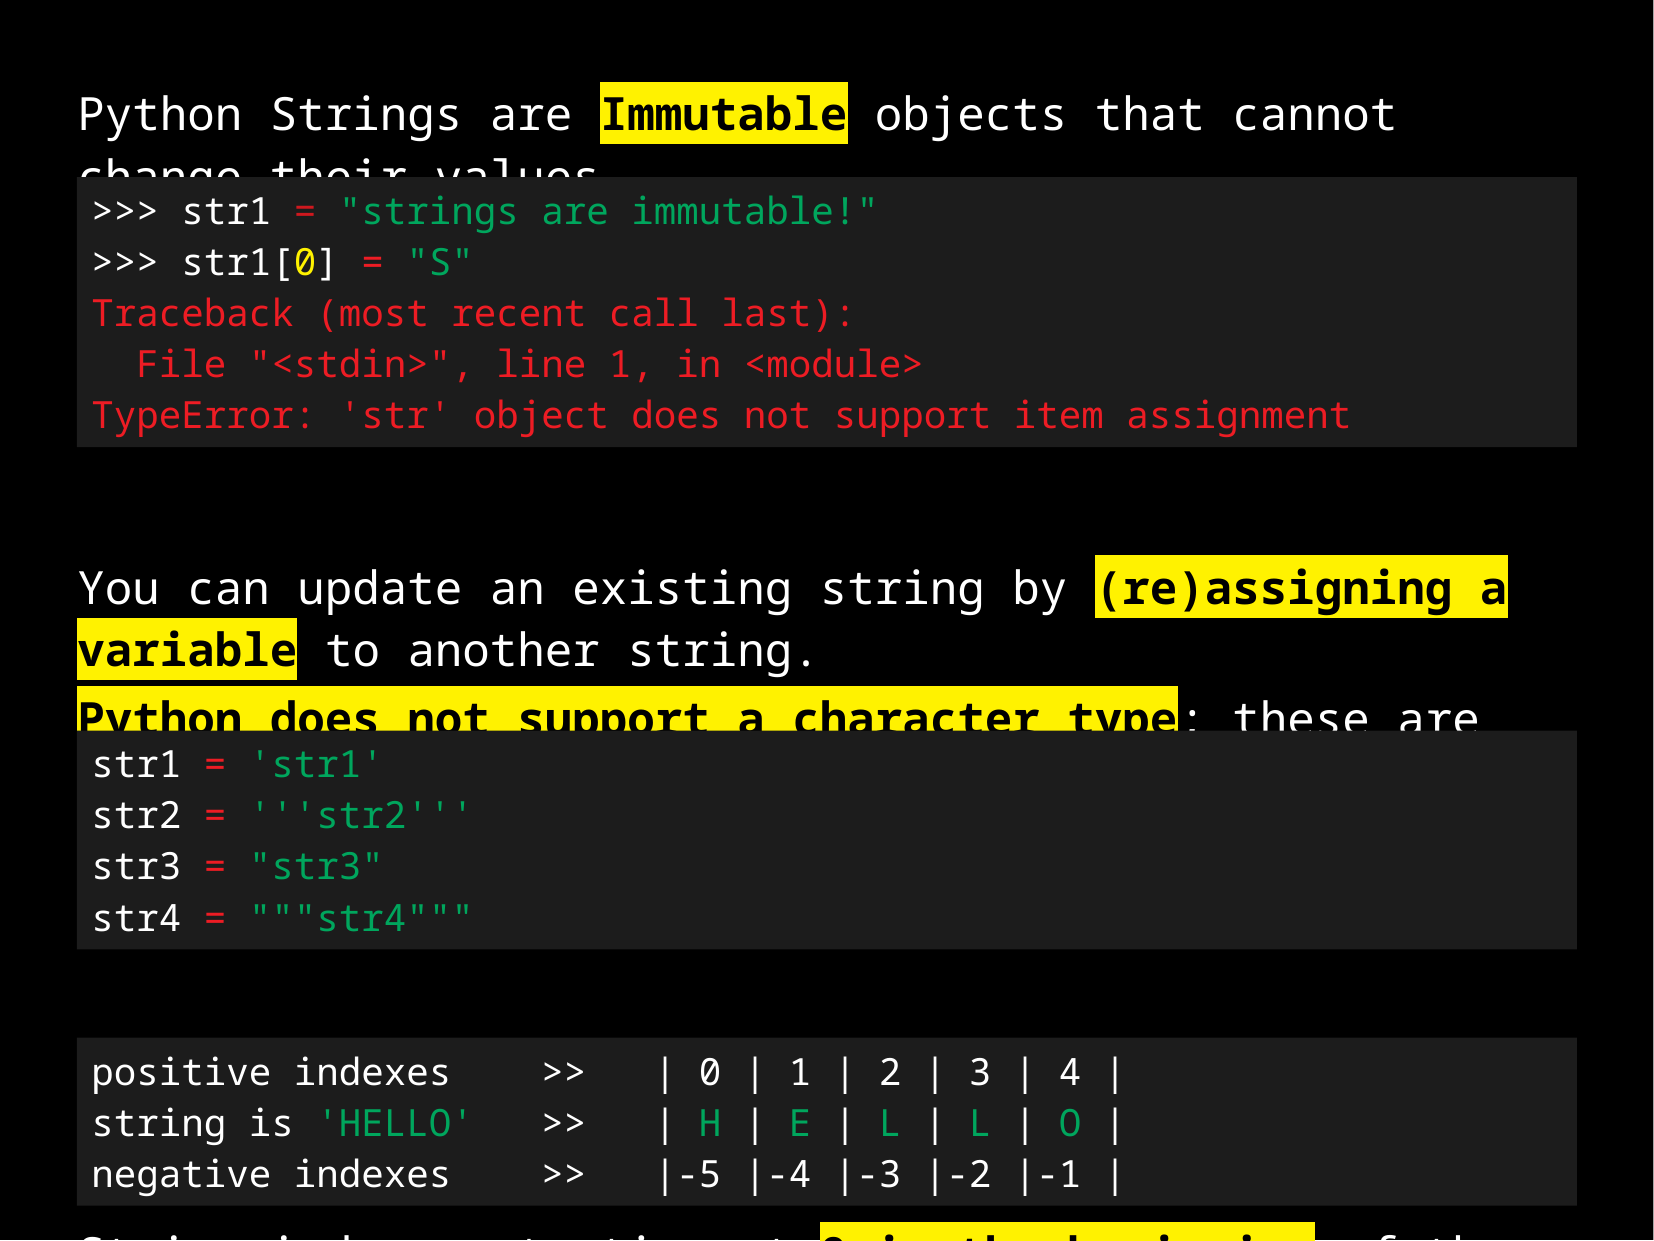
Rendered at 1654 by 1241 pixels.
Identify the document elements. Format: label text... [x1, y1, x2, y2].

text_box Python Strings are Immutable objects that cannot change their values. You can update an existing string by (re)assigning a variable to another string. Python does not support a character type; these are treated as strings of length one. Python accepts single ('), double (") and triple (''' or """) quotes to denote string literals. String indexes starting at 0 in the beginning of the string and working their way from -1 at the end. [62, 74, 1591, 1036]
text_box >>> str1 = "strings are immutable!" >>> str1[0] = "S" Traceback (most recent call last): File "<stdin>", line 1, in <module> TypeError: 'str' object does not support item assignment [76, 177, 1577, 389]
text_box str1 = 'str1' str2 = '''str2''' str3 = "str3" str4 = """str4""" [76, 730, 1577, 897]
text_box positive indexes >> | 0 | 1 | 2 | 3 | 4 | string is 'HELLO' >> | H | E | L | L | O | negative indexes >> |-5 |-4 |-3 |-2 |-1 | [76, 1037, 1577, 1166]
